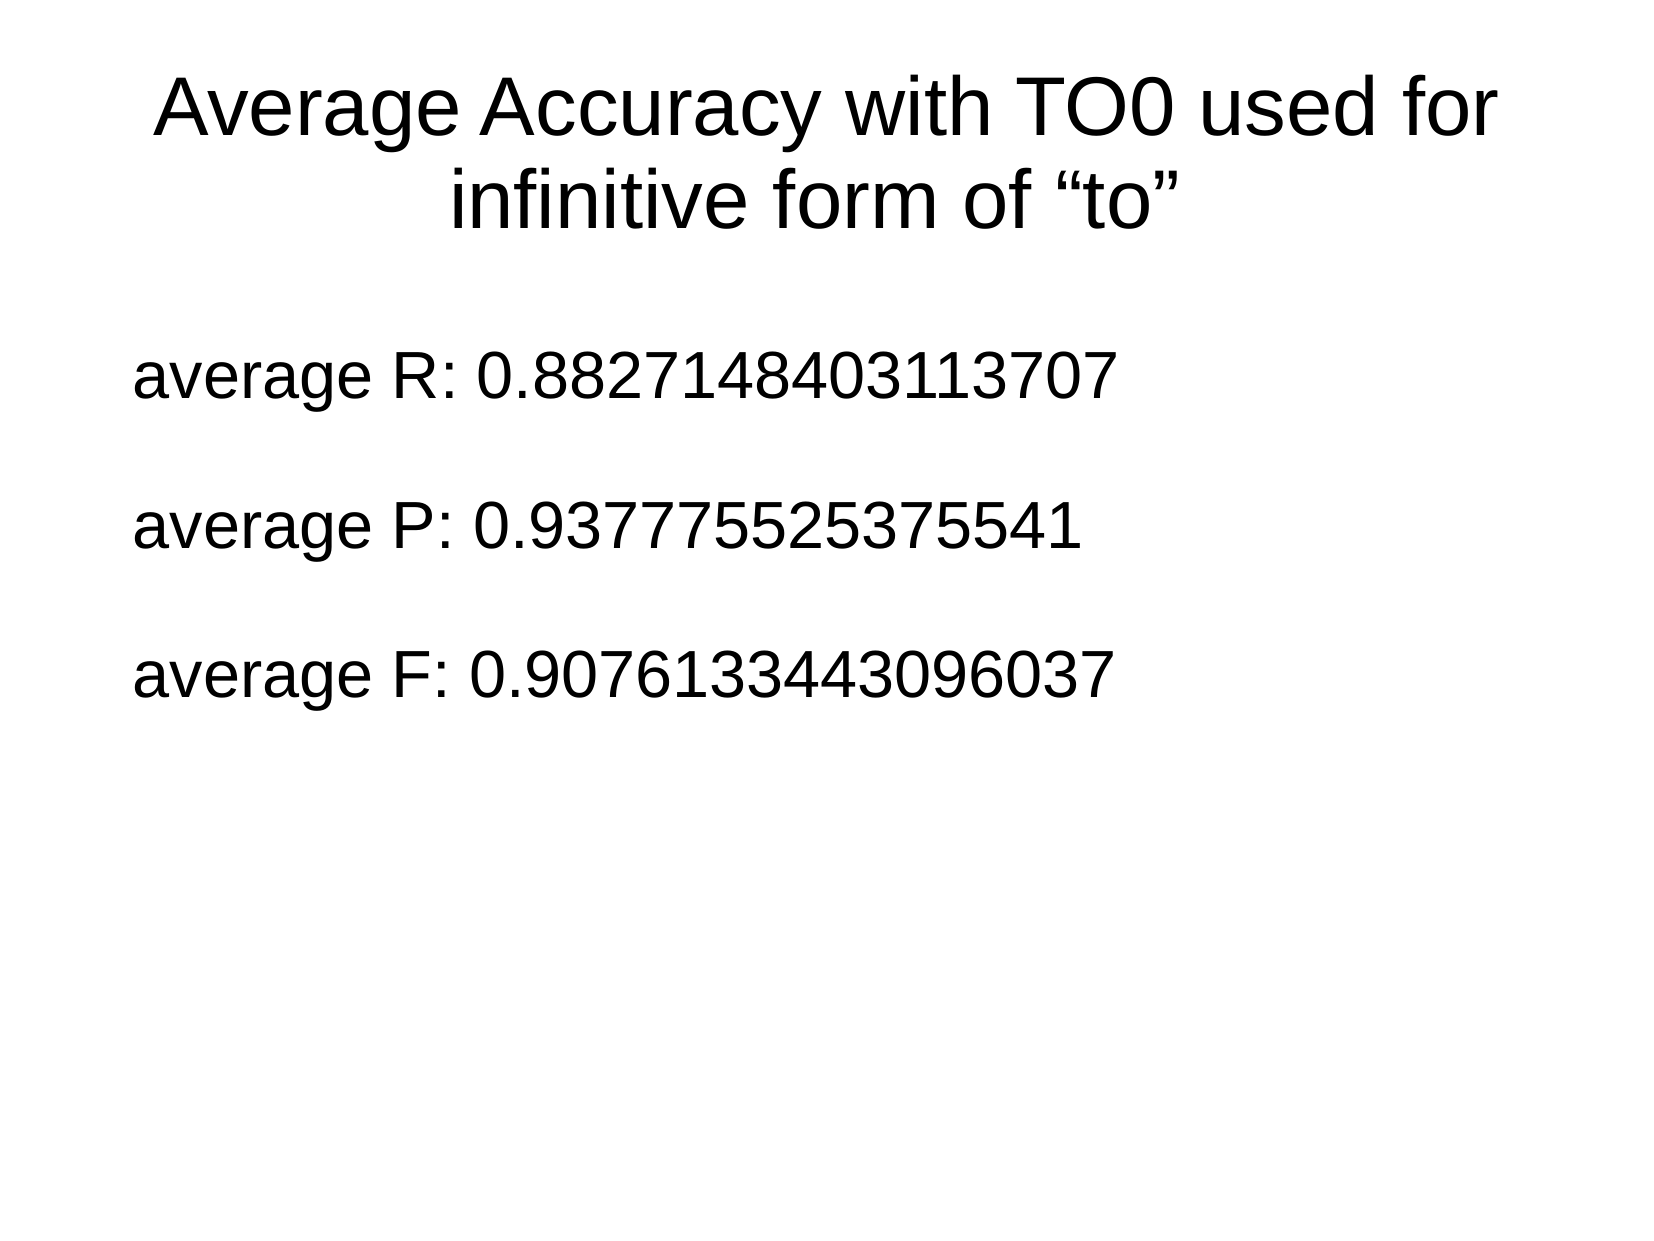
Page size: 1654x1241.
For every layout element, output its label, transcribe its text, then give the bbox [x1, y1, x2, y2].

text_box average R: 0.8827148403113707 average P: 0.937775525375541 average F: 0.9076133443096037 [118, 330, 1548, 720]
title Average Accuracy with TO0 used for infinitive form of “to” [82, 49, 1571, 257]
